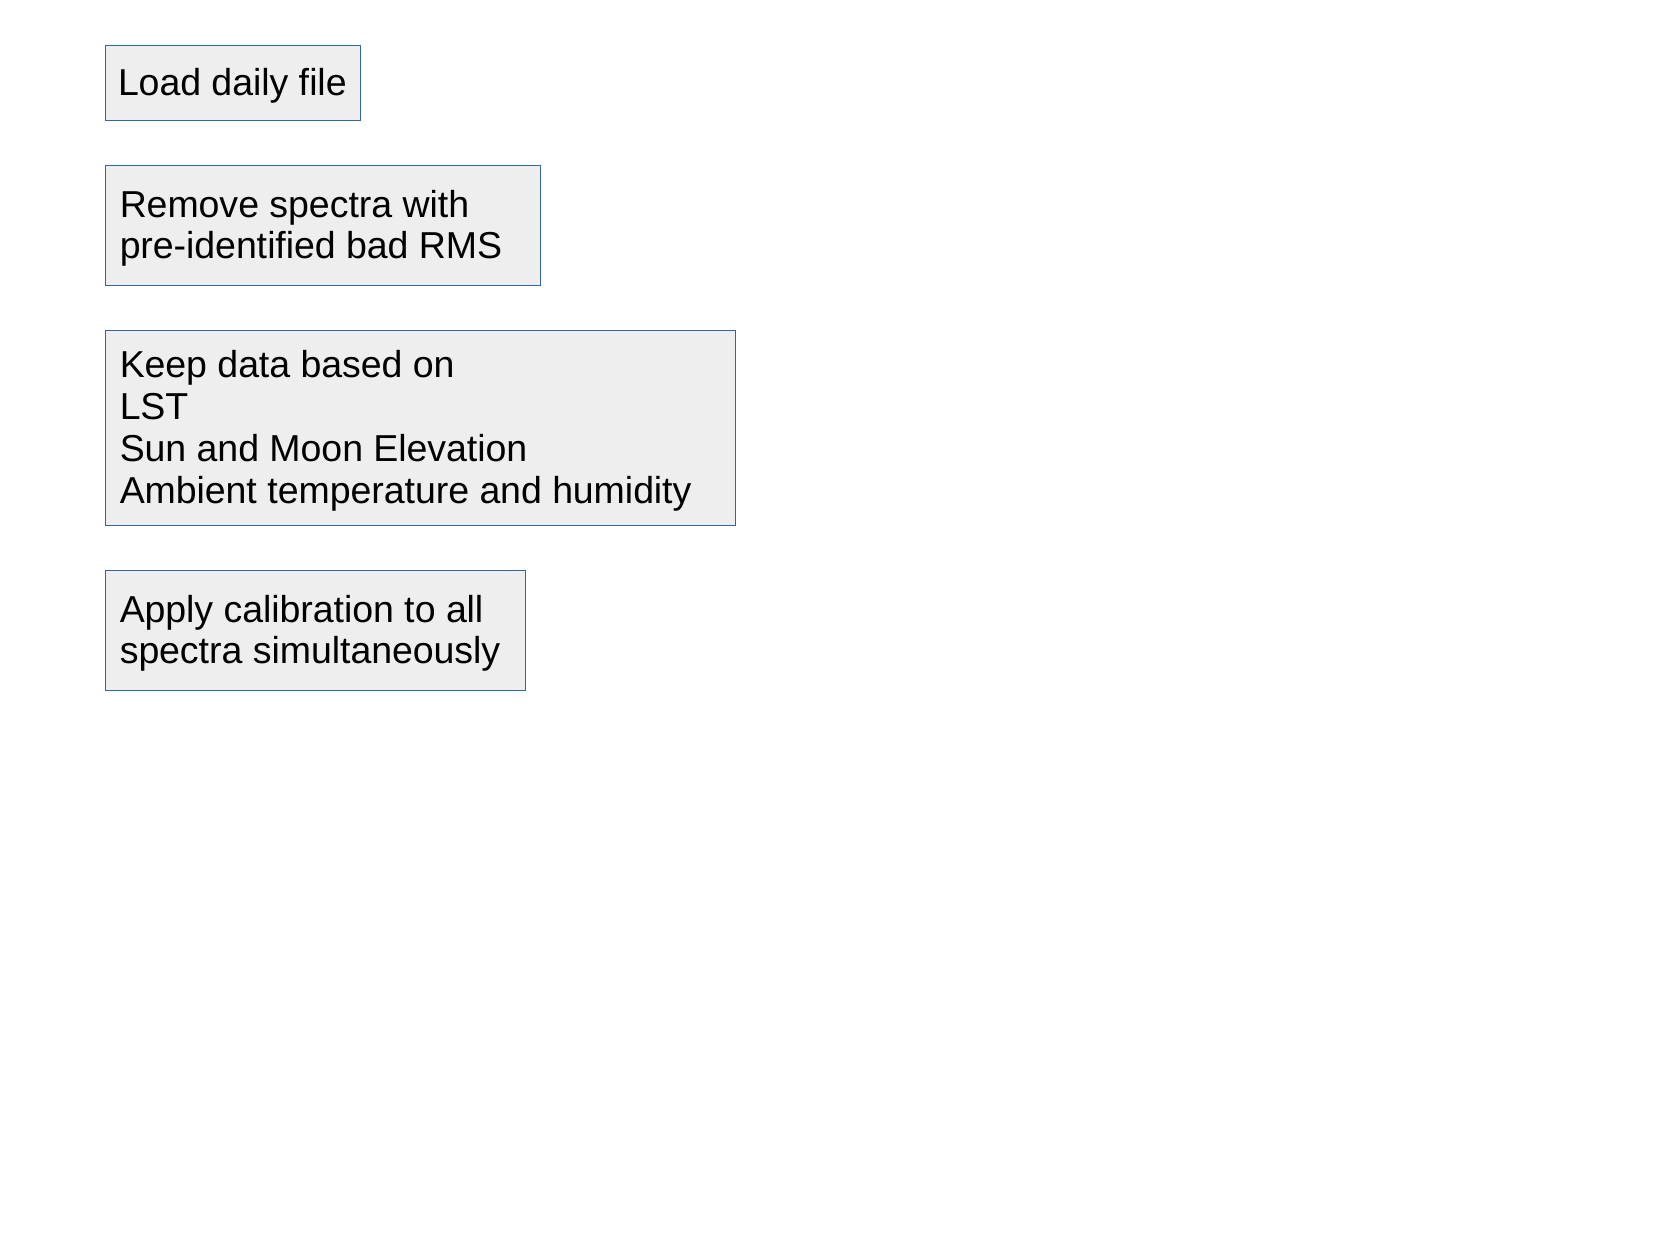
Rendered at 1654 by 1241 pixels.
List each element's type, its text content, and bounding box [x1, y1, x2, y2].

text_box Remove spectra with pre-identified bad RMS [105, 165, 541, 286]
text_box Keep data based on LST Sun and Moon Elevation Ambient temperature and humidity [105, 330, 736, 526]
text_box Apply calibration to all spectra simultaneously [105, 570, 526, 691]
text_box Load daily file [105, 45, 361, 121]
